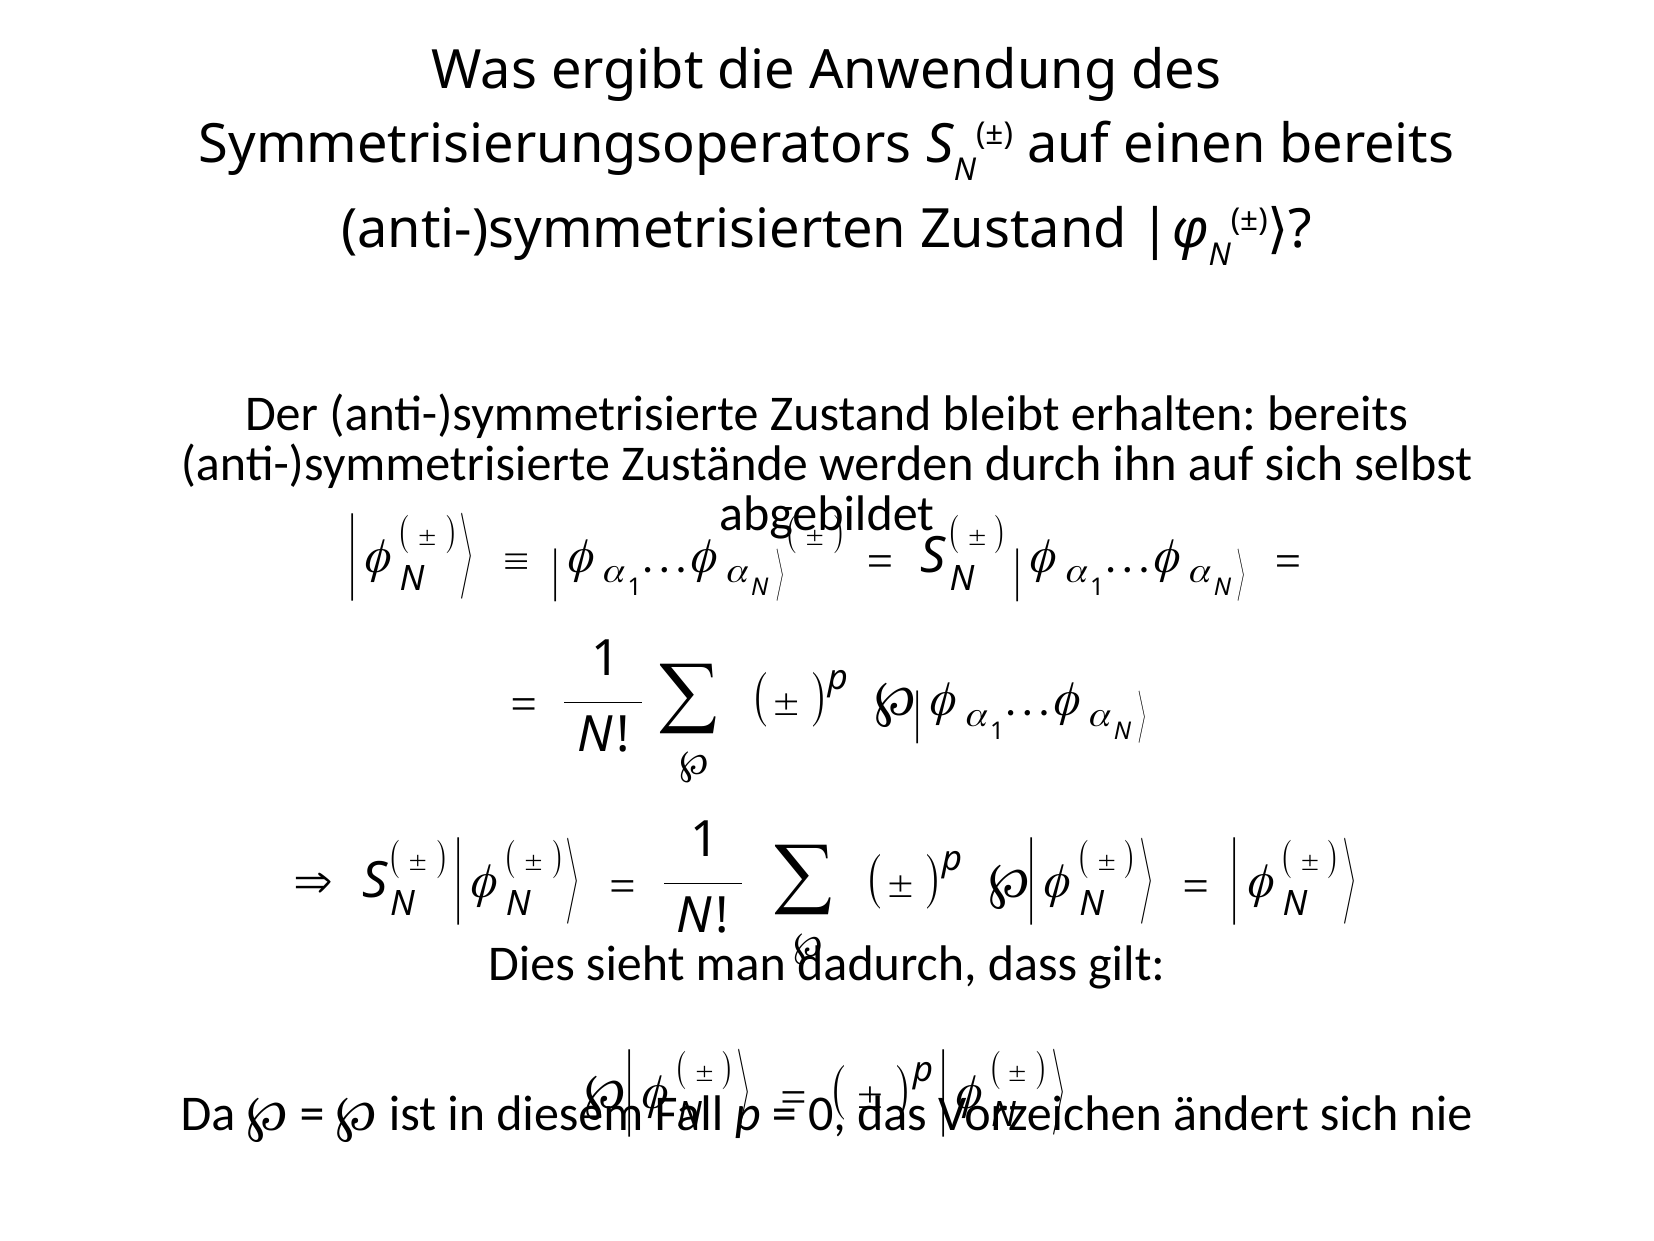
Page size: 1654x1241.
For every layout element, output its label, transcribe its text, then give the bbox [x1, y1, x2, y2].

title Was ergibt die Anwendung des Symmetrisierungsoperators SN(±) auf einen bereits (anti-)symmetrisierten Zustand |φN(±)⟩? [82, 49, 1571, 257]
subtitle Der (anti-)symmetrisierte Zustand bleibt erhalten: bereits (anti-)symmetrisierte Zustände werden durch ihn auf sich selbst abgebildet Dies sieht man dadurch, dass gilt: Da ℘ = ℘ ist in diesem Fall p = 0, das Vorzeichen ändert sich nie [82, 310, 1571, 1226]
chart [287, 511, 1367, 966]
chart [578, 1047, 1075, 1138]
